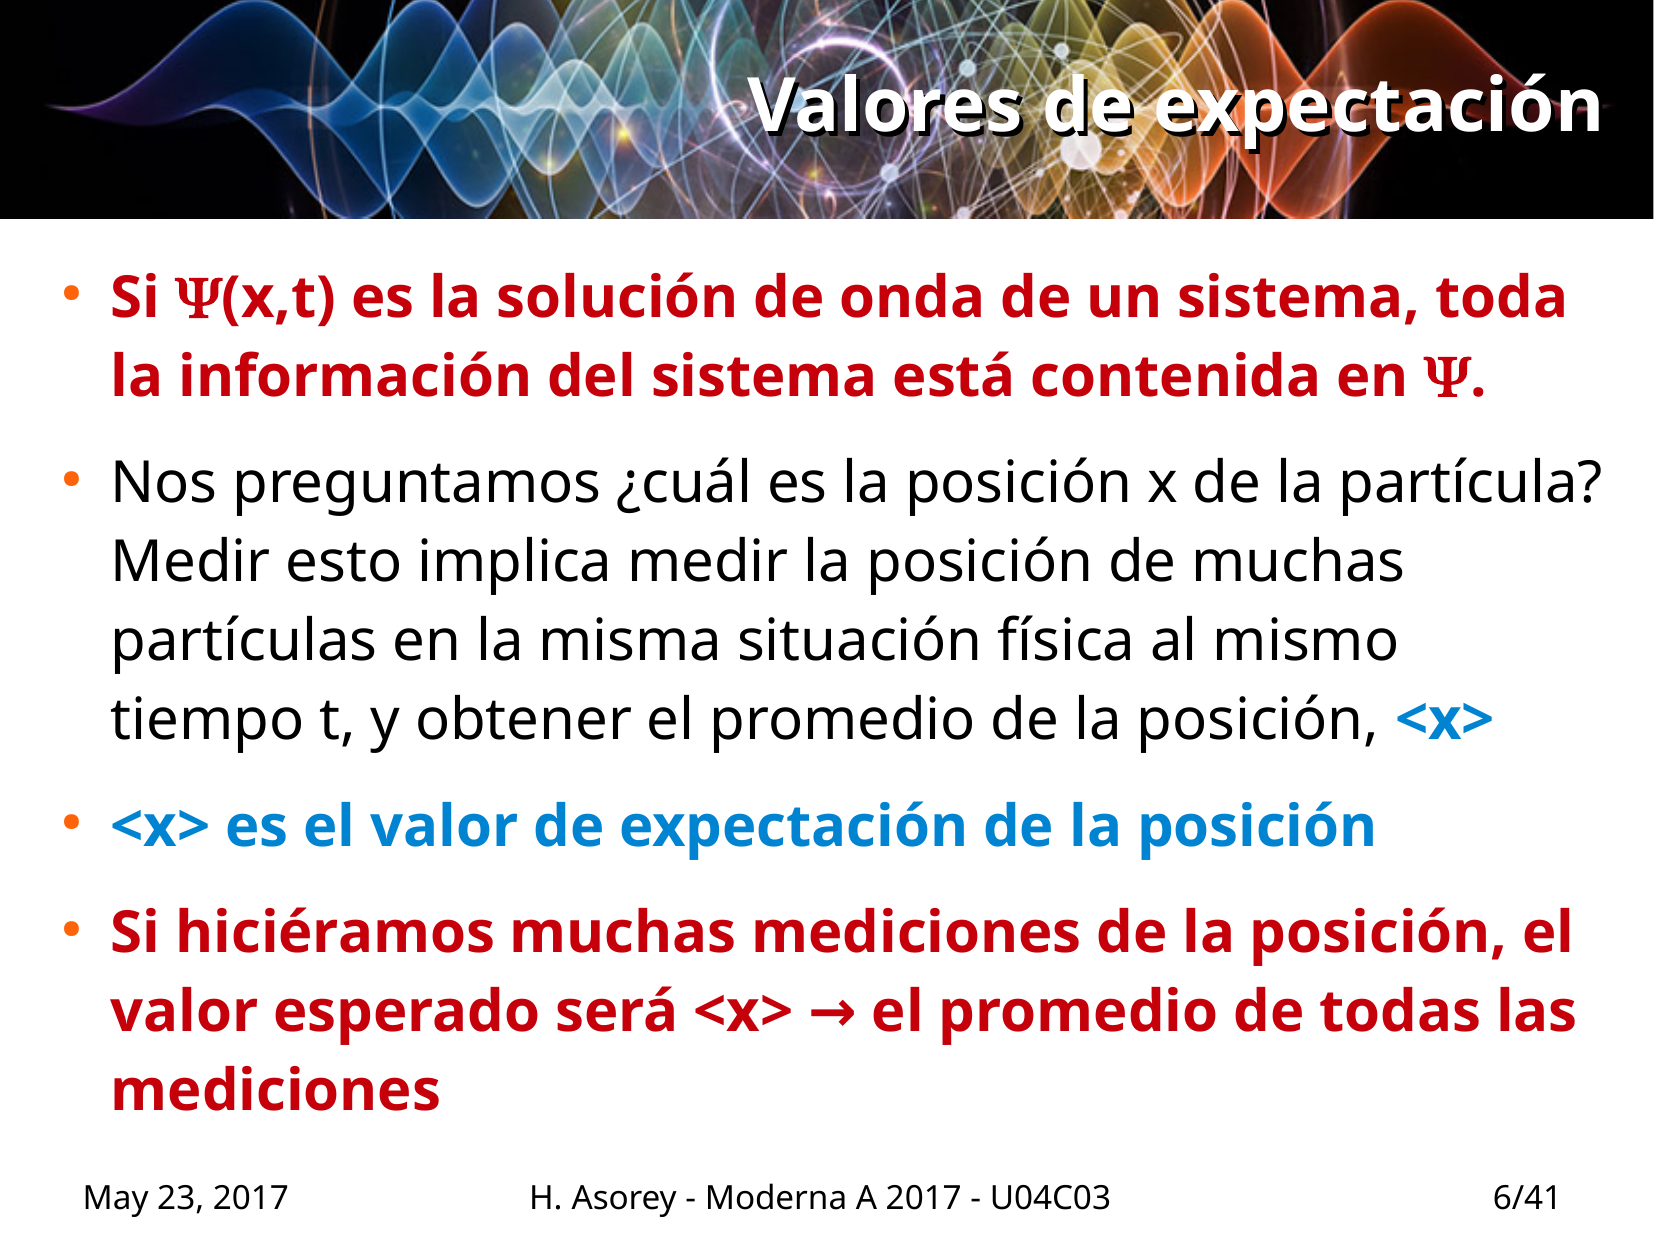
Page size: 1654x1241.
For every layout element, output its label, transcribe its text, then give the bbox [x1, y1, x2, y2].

picture [0, 0, 1654, 219]
title Valores de expectación [45, 15, 1606, 191]
list Si Y(x,t) es la solución de onda de un sistema, toda la información del sistema está contenida en Y. Nos preguntamos ¿cuál es la posición x de la partícula? Medir esto implica medir la posición de muchas partículas en la misma situación física al mismo tiempo t, y obtener el promedio de la posición, <x> <x> es el valor de expectación de la posición Si hiciéramos muchas mediciones de la posición, el valor esperado será <x> → el promedio de todas las mediciones [45, 255, 1606, 1156]
